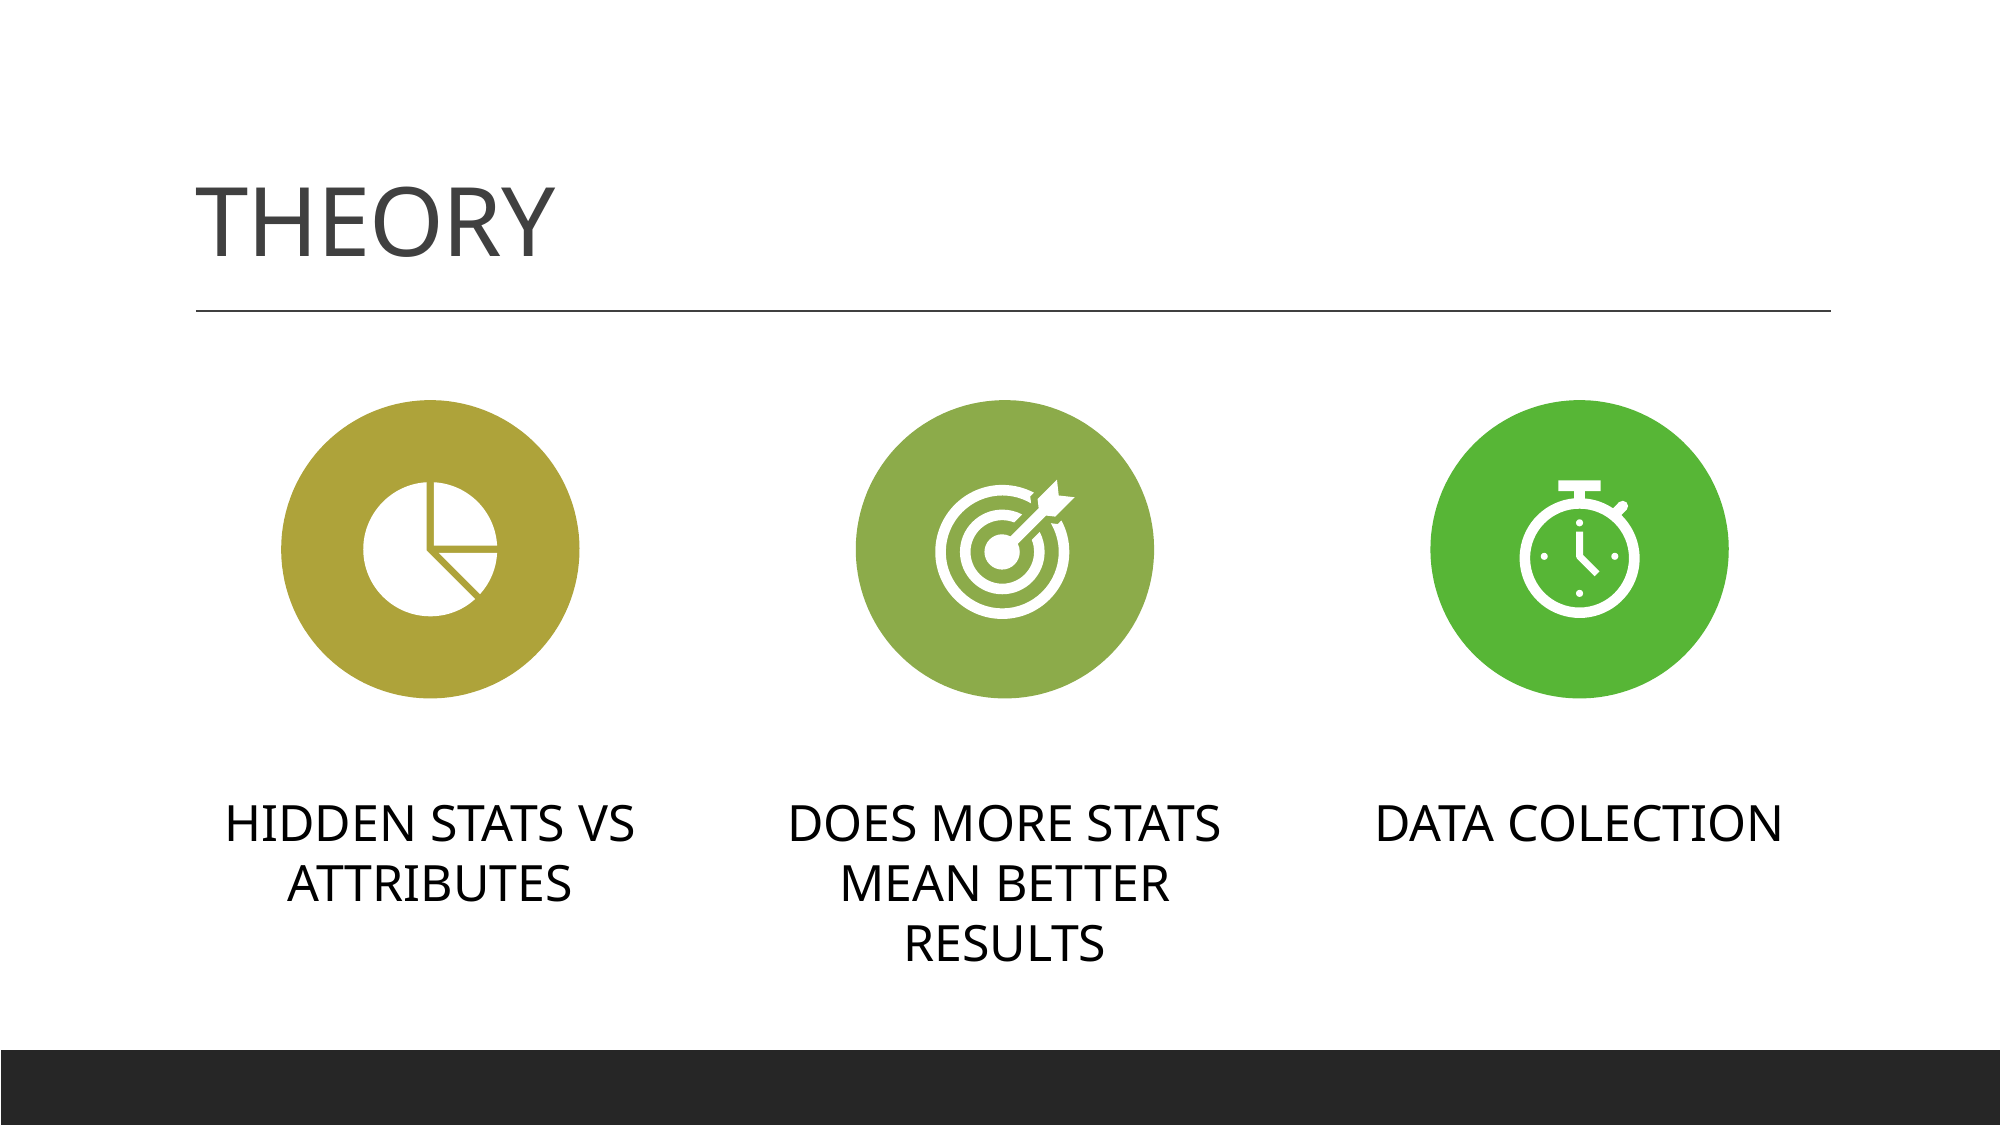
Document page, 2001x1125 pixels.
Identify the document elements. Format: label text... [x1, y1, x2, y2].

text_box DOES MORE STATS MEAN BETTER RESULTS [760, 791, 1250, 910]
text_box DATA COLECTION [1335, 791, 1825, 910]
text_box HIDDEN STATS VS ATTRIBUTES [185, 791, 675, 910]
text_box [855, 400, 1155, 699]
text_box [1430, 400, 1729, 699]
title THEORY [180, 47, 1831, 286]
text_box [281, 400, 580, 699]
